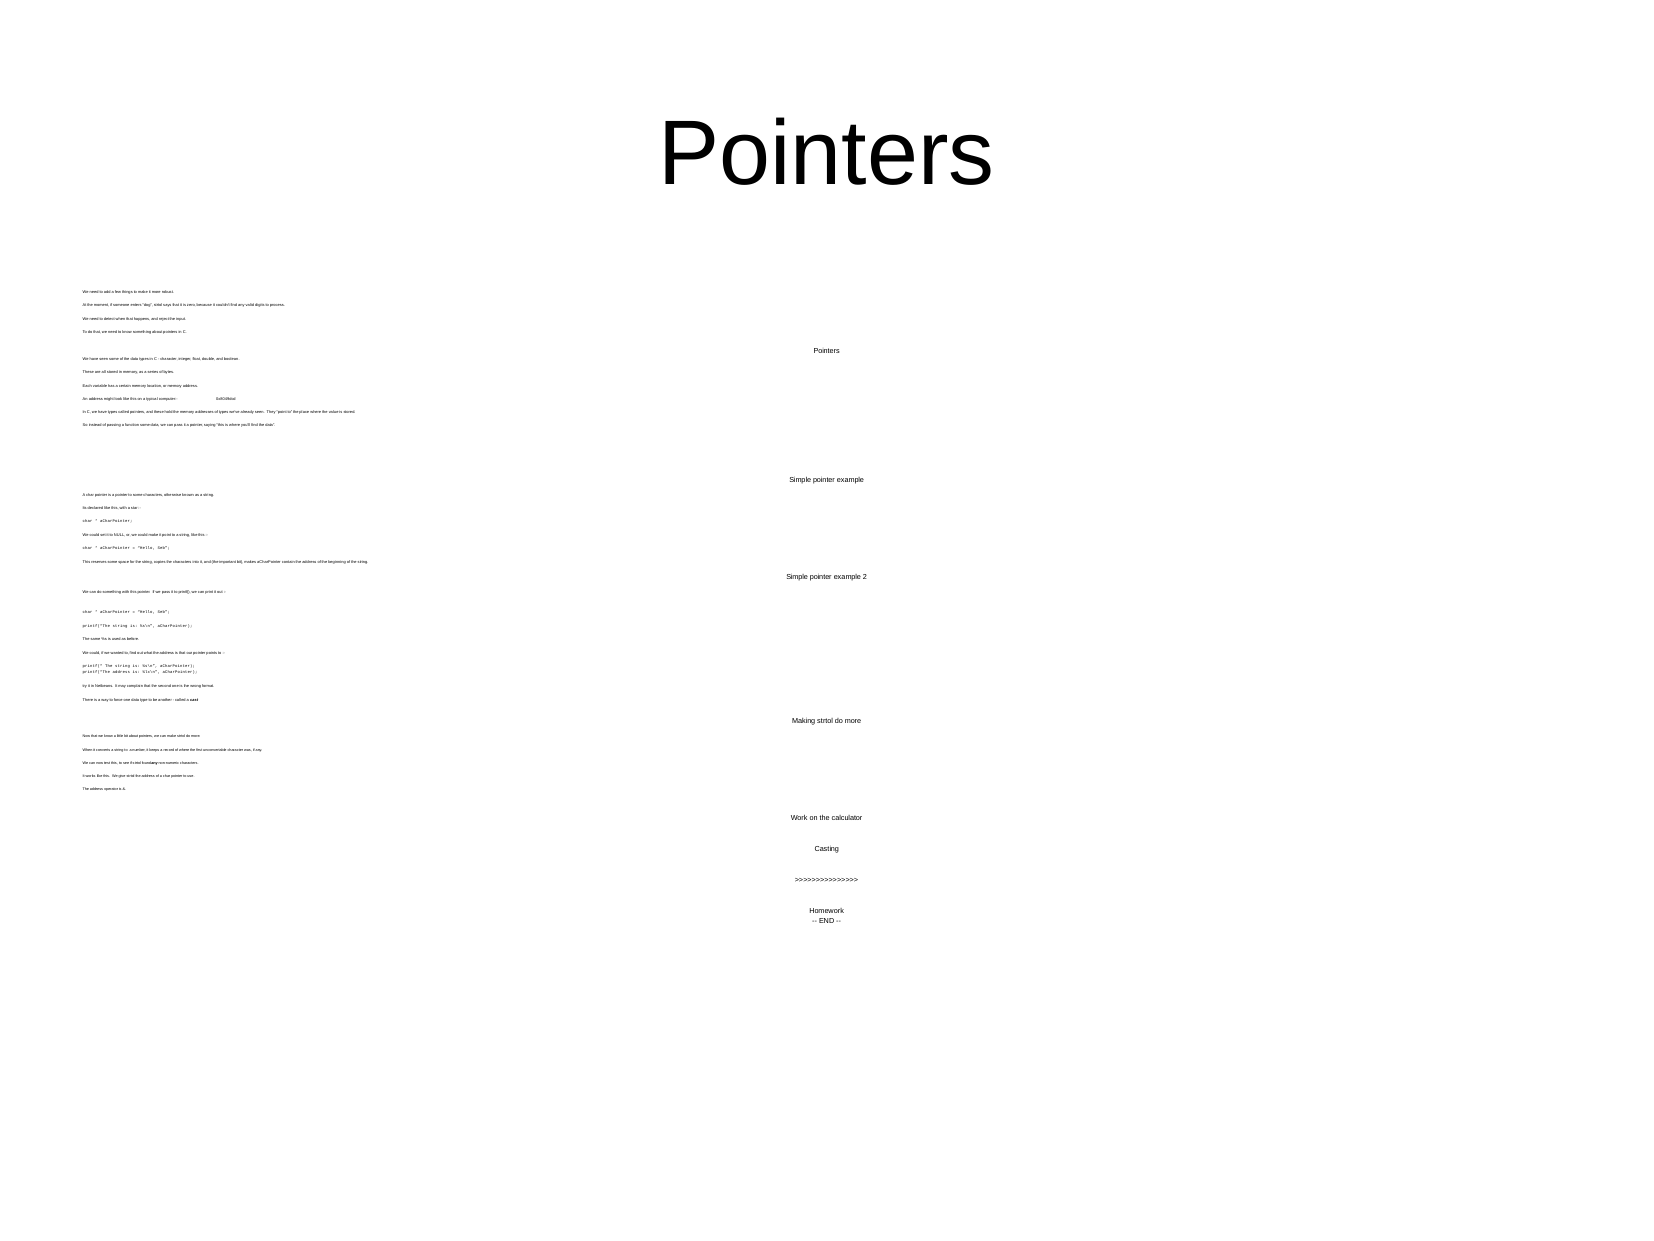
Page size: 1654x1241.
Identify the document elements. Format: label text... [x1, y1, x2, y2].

title Pointers [82, 49, 1571, 257]
list We need to add a few things to make it more robust. At the moment, if someone enters “dog”, strtol says that it is zero, because it couldn't find any valid digits to process. We need to detect when that happens, and reject the input. To do that, we need to know something about pointers in C. Pointers We have seen some of the data types in C - character, integer, float, double, and boolean. These are all stored in memory, as a series of bytes. Each variable has a certain memory location, or memory address. An address might look like this on a typical computer:- 0x8049dcd In C, we have types called pointers, and these hold the memory addresses of types we've already seen. They “point to” the place where the value is stored. So instead of passing a function some data, we can pass it a pointer, saying “this is where you'll find the data”. Simple pointer example A char pointer is a pointer to some characters, otherwise known as a string. Its declared like this, with a star :- char * aCharPointer; We could set it to NULL, or, we could make it point to a string, like this :- char * aCharPointer = “Hello, Seb”; This reserves some space for the string, copies the characters into it, and (the important bit), makes aCharPointer contain the address of the beginning of the string. Simple pointer example 2 We can do something with this pointer. If we pass it to printf(), we can print it out :- char * aCharPointer = “Hello, Seb”; printf(“The string is: %s\n”, aCharPointer); The same %s is used as before. We could, if we wanted to, find out what the address is that our pointer points to :- printf(“ The string is: %s\n”, aCharPointer); printf(“The address is: %lx\n”, aCharPointer); try it in Netbeans. It may complain that the second one is the wrong format. There is a way to force one data type to be another - called a cast Making strtol do more Now that we know a little bit about pointers, we can make strtol do more. When it converts a string to a number, it keeps a record of where the first unconvertable character was, if any. We can now test this, to see if strtol found any non-numeric characters. It works like this. We give strtol the address of a char pointer to use. The address operator is &. Work on the calculator Casting >>>>>>>>>>>>>>> Homework -- END -- [82, 290, 1571, 1010]
